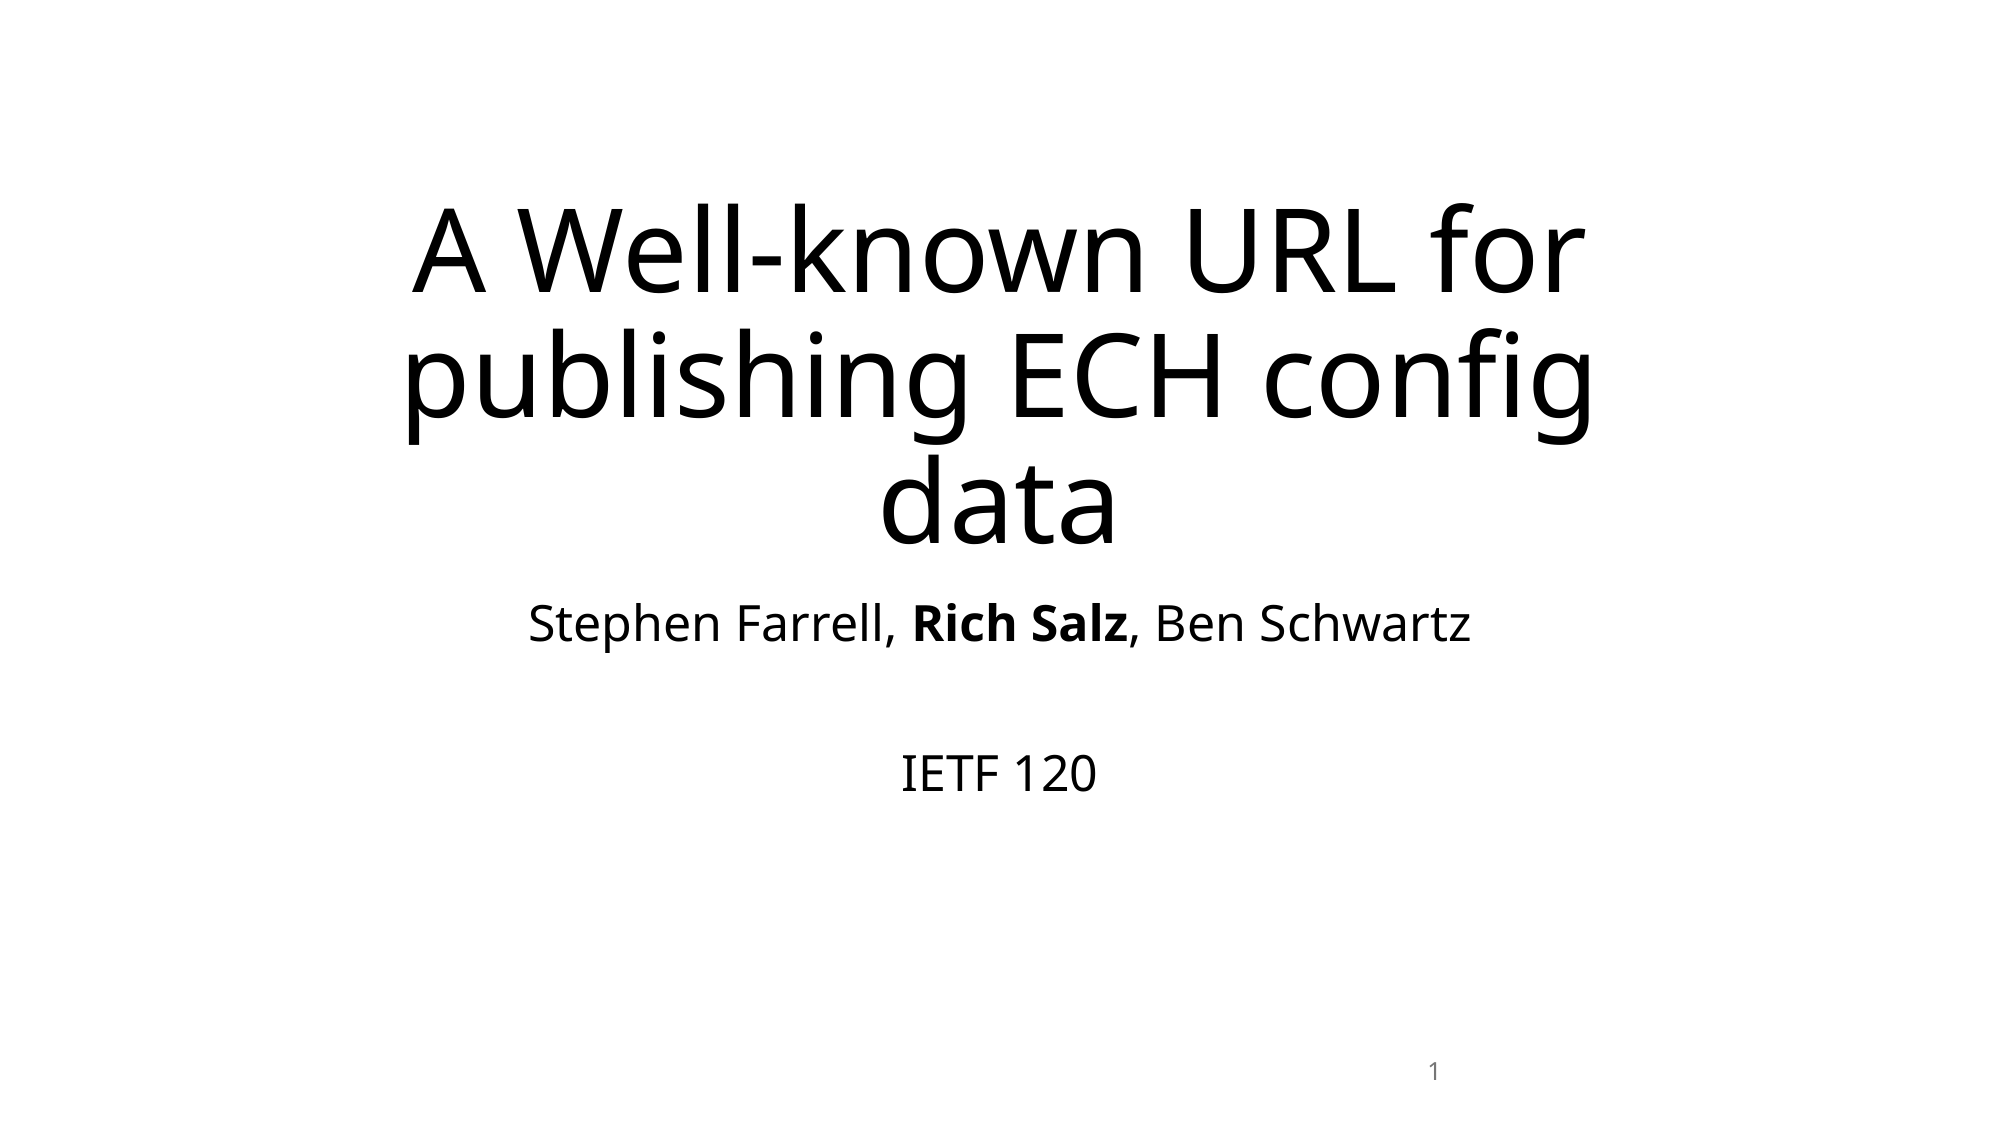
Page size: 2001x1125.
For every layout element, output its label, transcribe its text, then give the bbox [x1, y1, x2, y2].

text_box [1412, 1042, 1863, 1103]
title A Well-known URL for publishing ECH config data [249, 184, 1750, 576]
subtitle Stephen Farrell, Rich Salz, Ben Schwartz IETF 120 [249, 590, 1750, 863]
